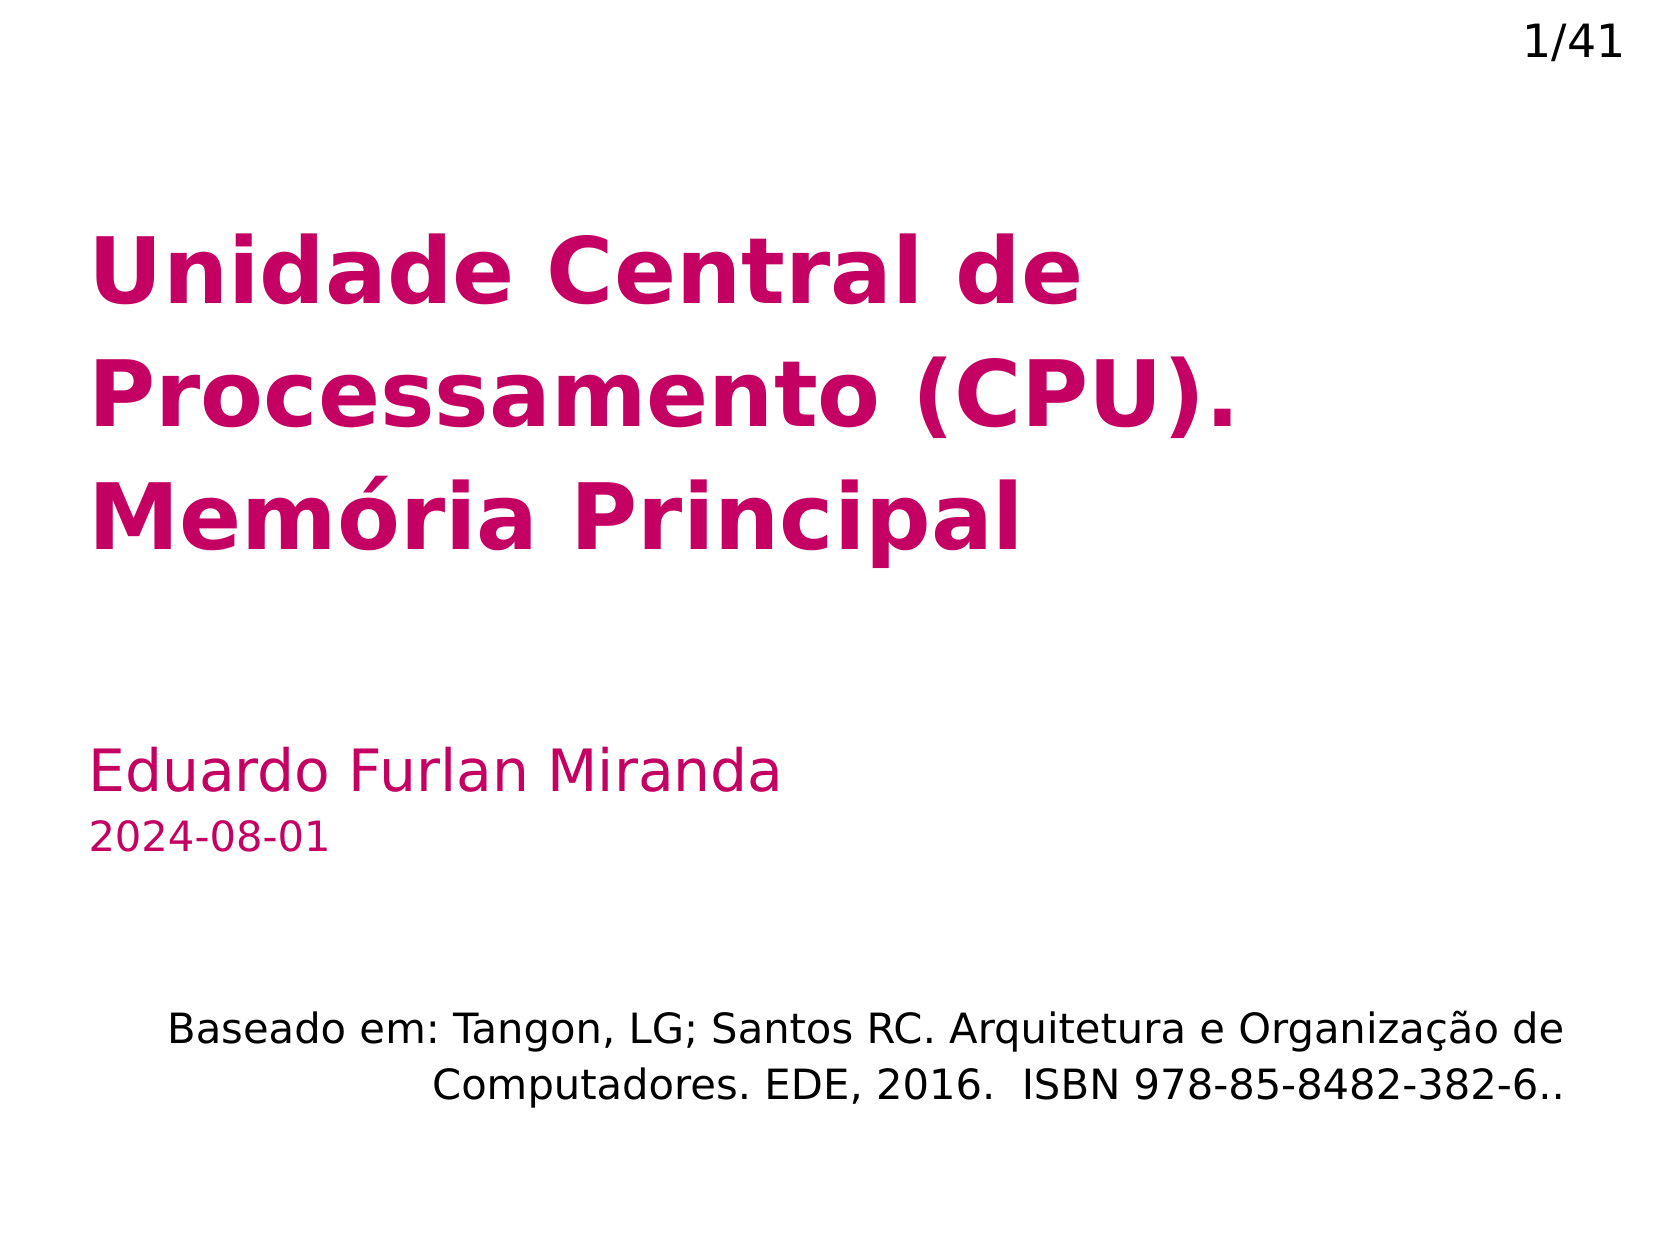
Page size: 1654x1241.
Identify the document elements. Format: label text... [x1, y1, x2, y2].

list Baseado em: Tangon, LG; Santos RC. Arquitetura e Organização de Computadores. EDE, 2016. ISBN 978-85-8482-382-6.. [147, 998, 1565, 1211]
title Unidade Central de Processamento (CPU). Memória Principal Eduardo Furlan Miranda 2024-08-01 [88, 29, 1565, 1034]
